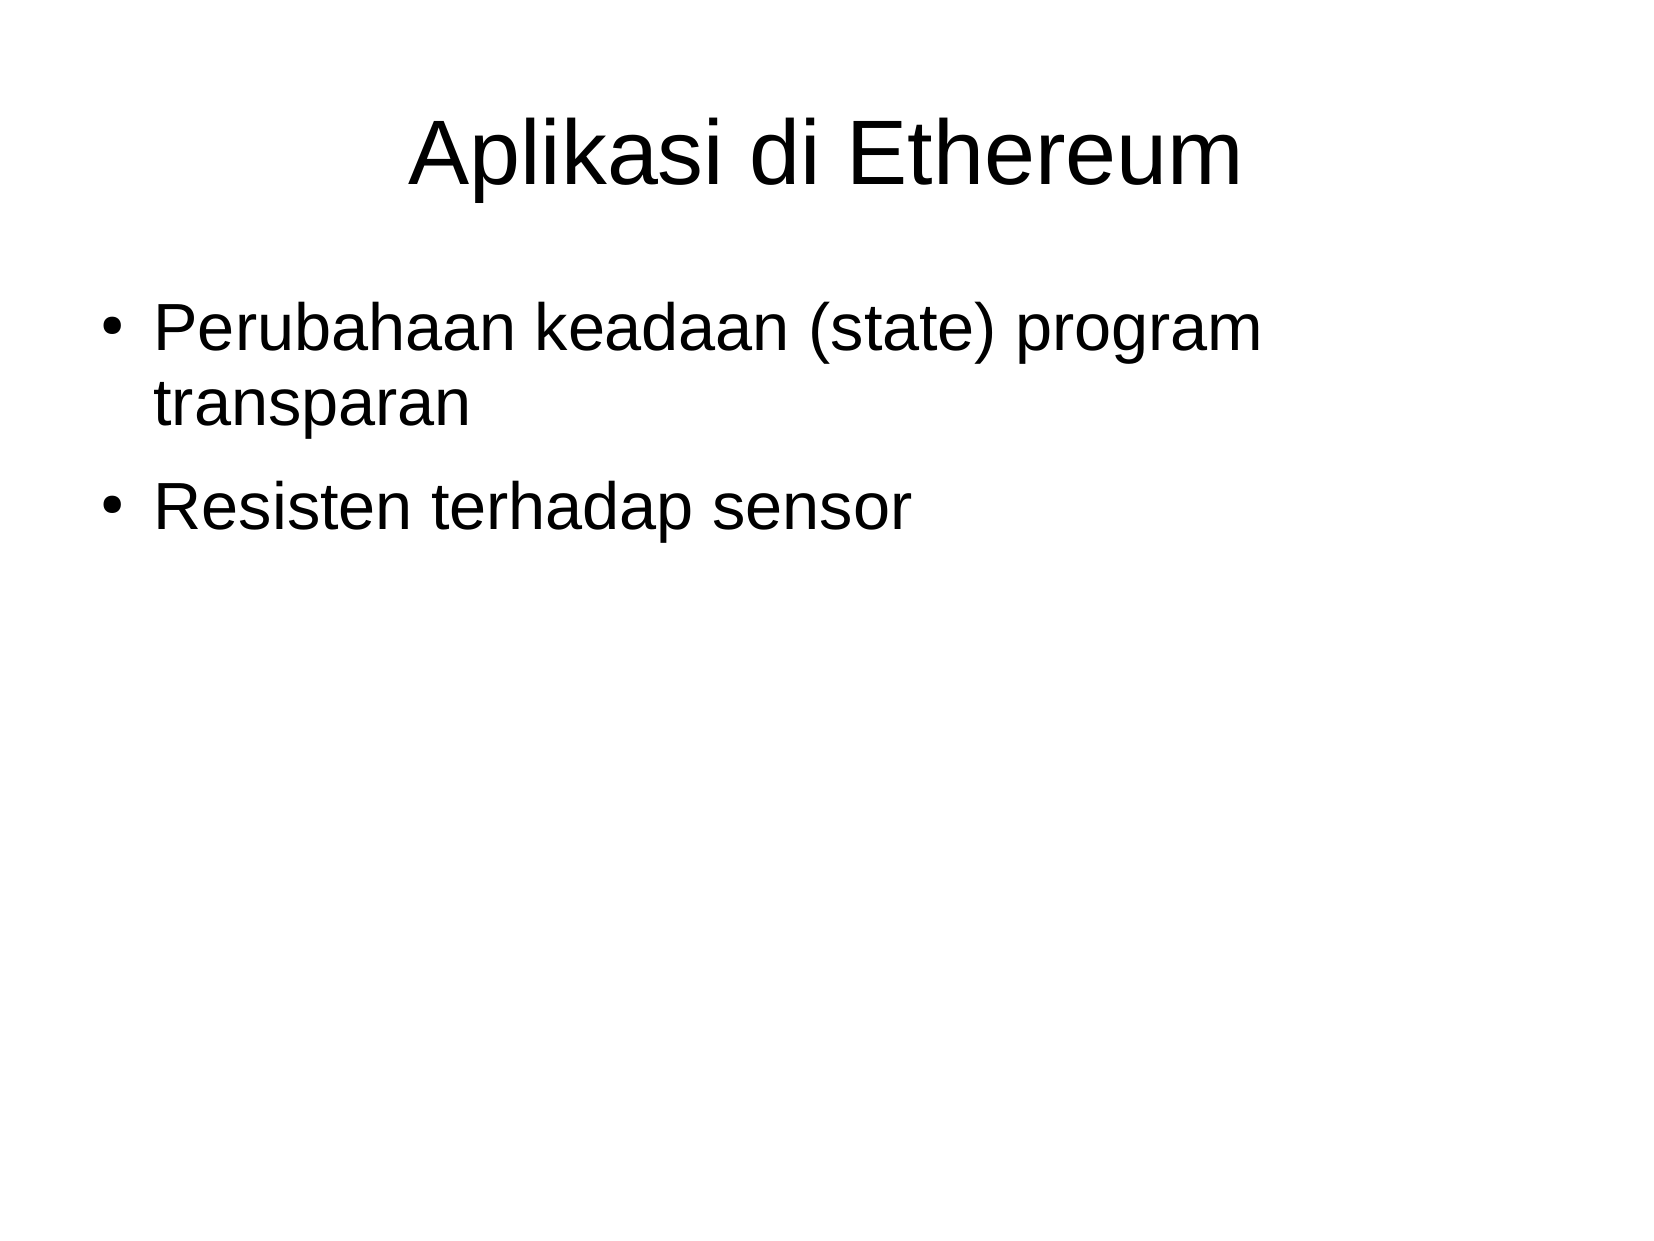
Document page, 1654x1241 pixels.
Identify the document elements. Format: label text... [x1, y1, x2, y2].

list Perubahaan keadaan (state) program transparan Resisten terhadap sensor [82, 290, 1571, 1010]
title Aplikasi di Ethereum [82, 49, 1571, 257]
